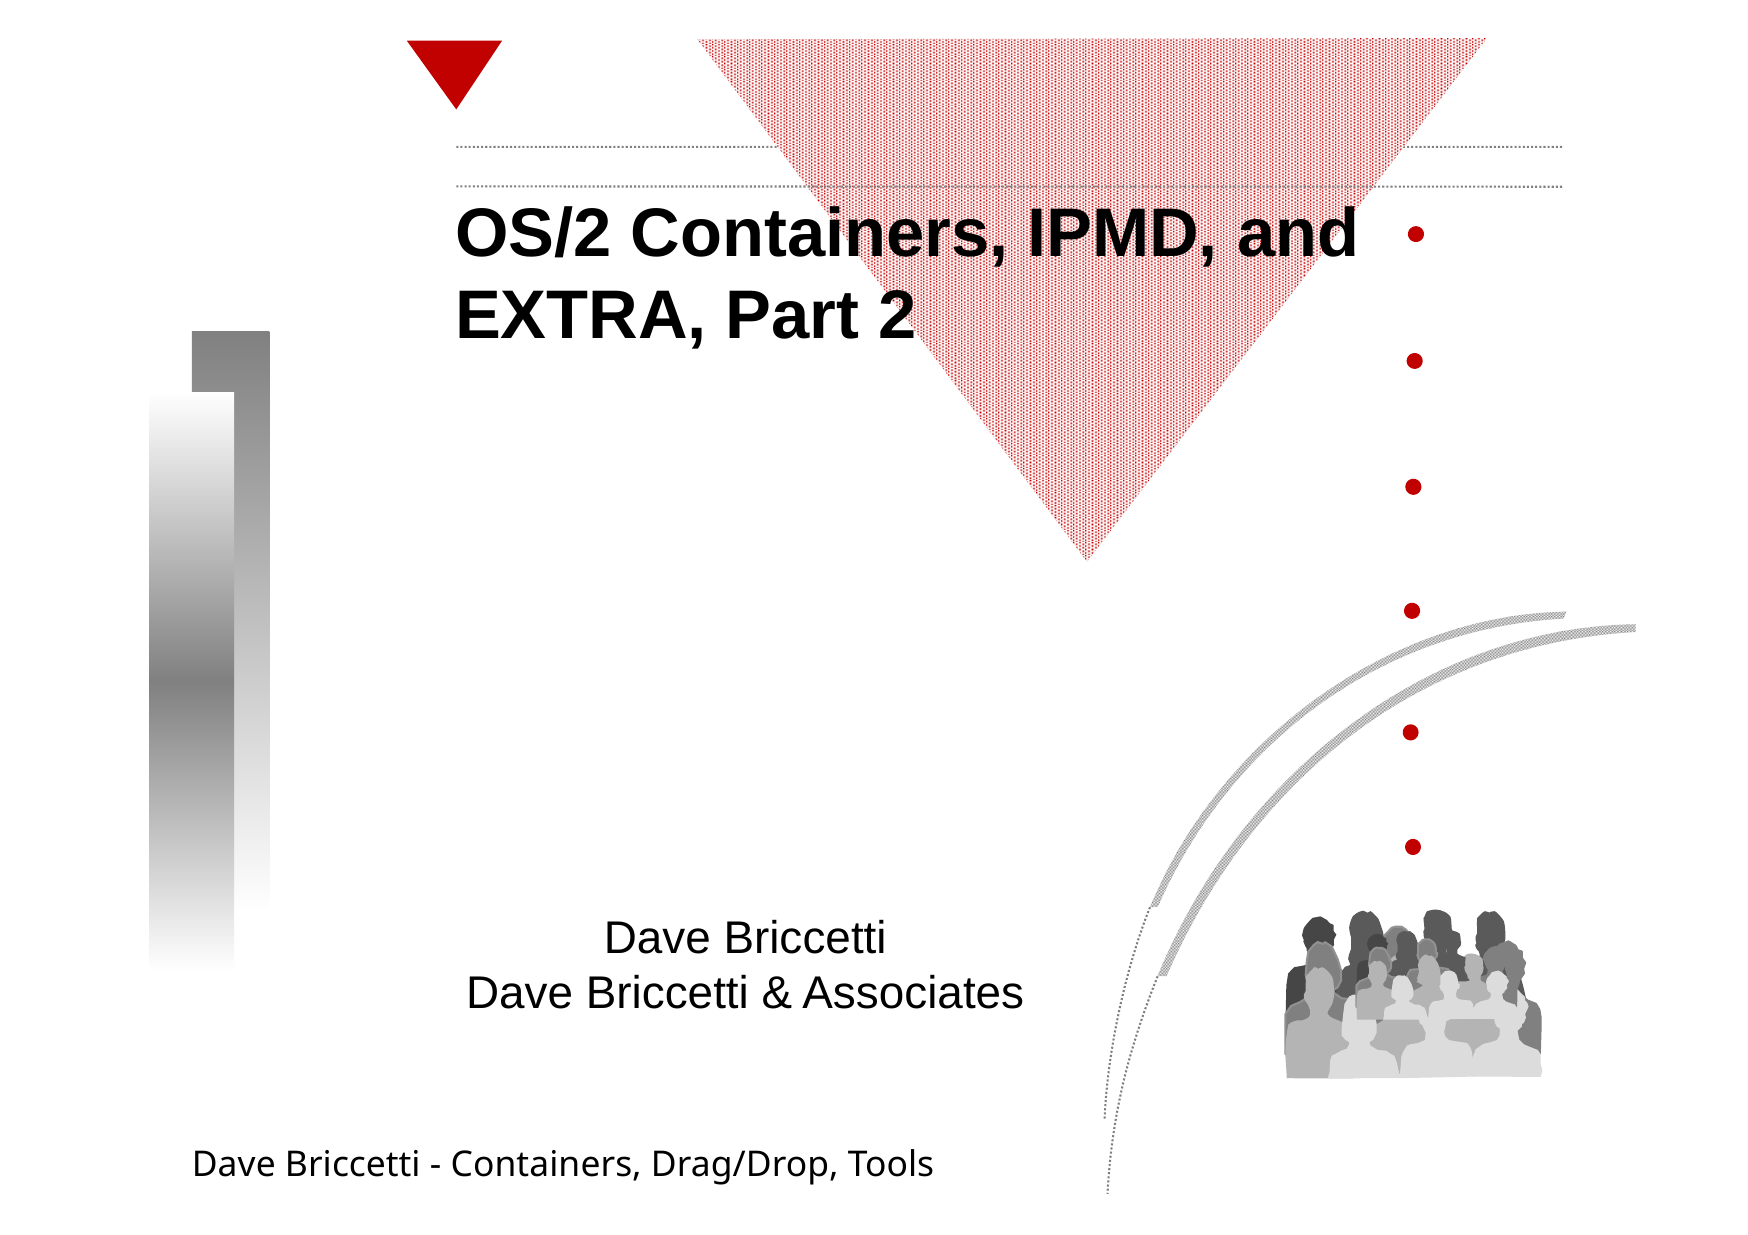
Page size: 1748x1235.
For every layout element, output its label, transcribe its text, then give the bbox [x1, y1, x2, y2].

text_box Dave Briccetti Dave Briccetti & Associates [262, 907, 1229, 1020]
text_box [262, 1020, 1229, 1078]
text_box [1150, 611, 1567, 907]
text_box [1404, 602, 1421, 619]
text_box [150, 393, 234, 971]
text_box [1402, 724, 1419, 741]
text_box [1285, 909, 1543, 1079]
text_box OS/2 Containers, IPMD, and EXTRA, Part 2 [455, 187, 1574, 360]
text_box [697, 38, 1488, 187]
text_box [1406, 360, 1423, 369]
text_box [1405, 478, 1422, 495]
text_box [936, 360, 1242, 562]
text_box [1405, 838, 1421, 855]
